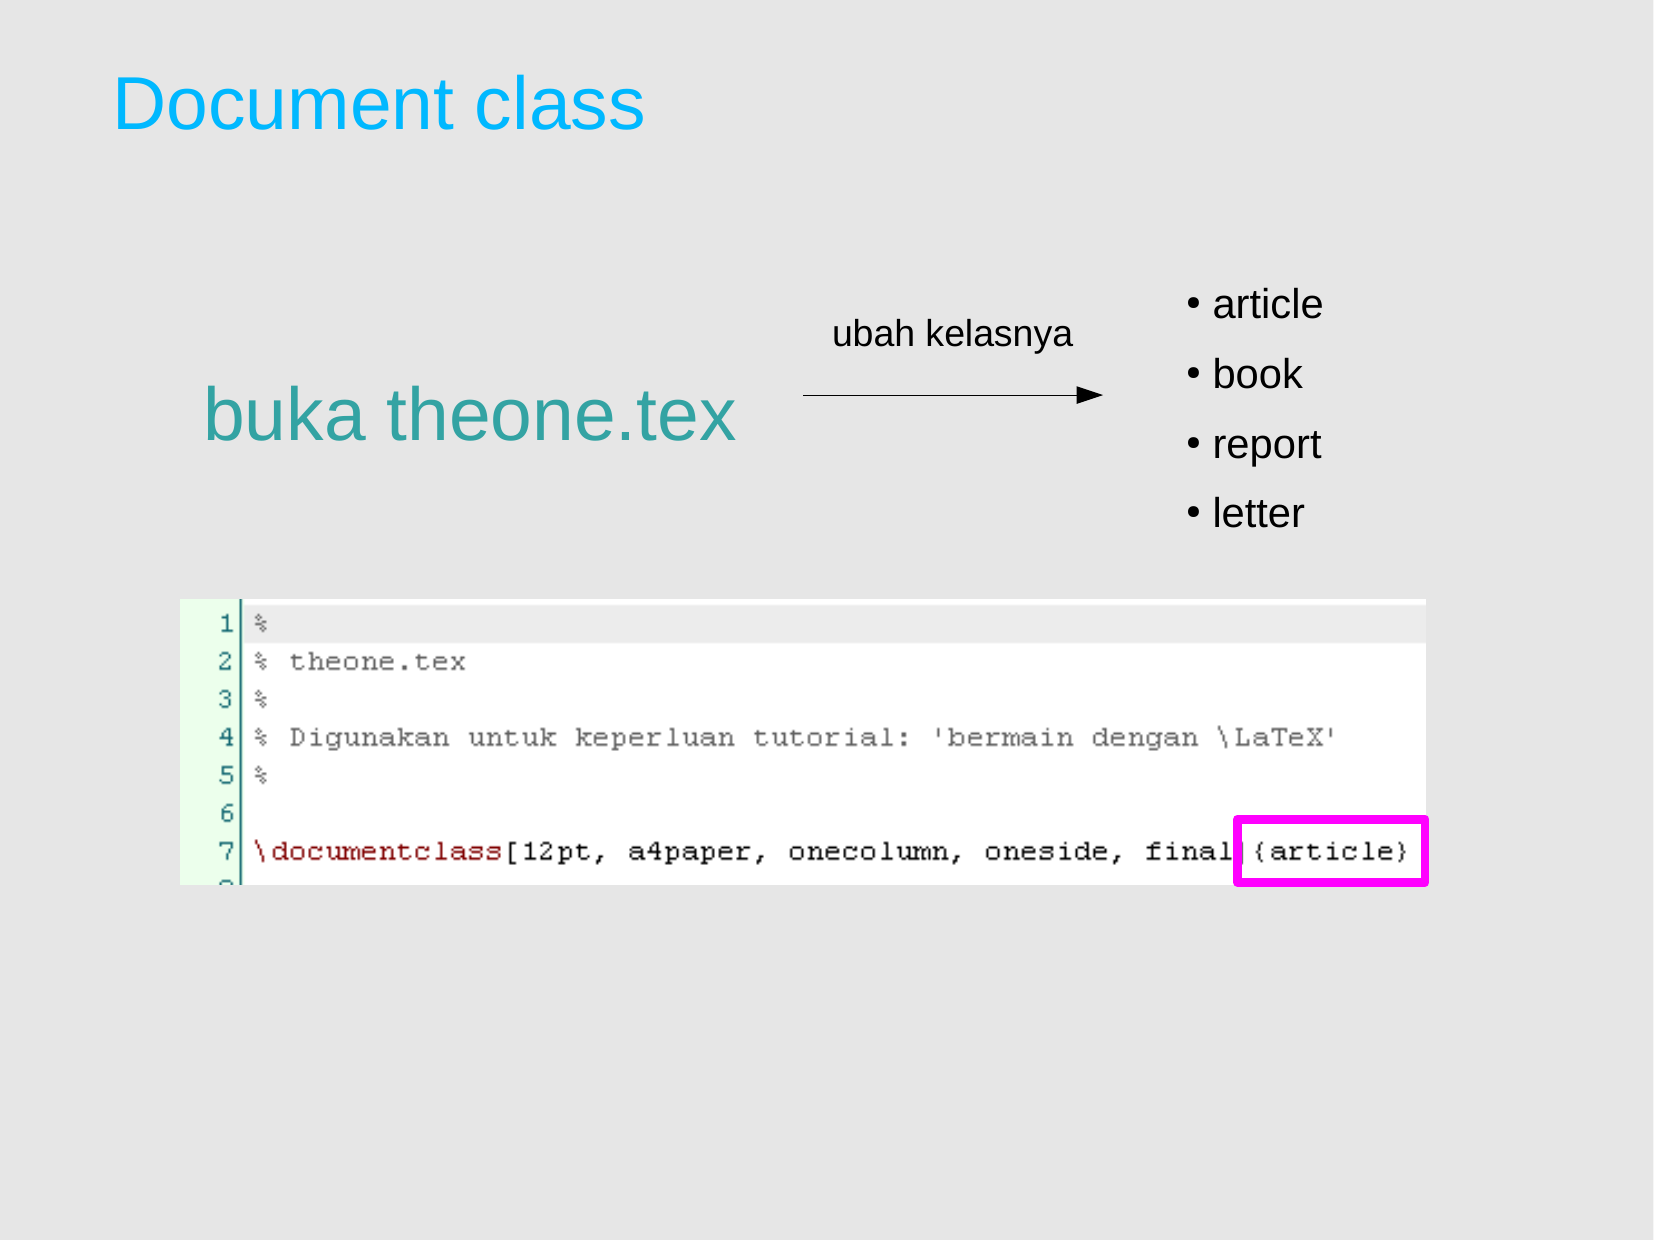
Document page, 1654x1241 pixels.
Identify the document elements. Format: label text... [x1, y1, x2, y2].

picture [1242, 824, 1421, 878]
text_box ubah kelasnya [817, 305, 1088, 363]
title Document class [112, 56, 1571, 151]
text_box buka theone.tex [203, 317, 766, 471]
picture [180, 599, 1426, 886]
text_box article book report letter [1186, 268, 1469, 527]
